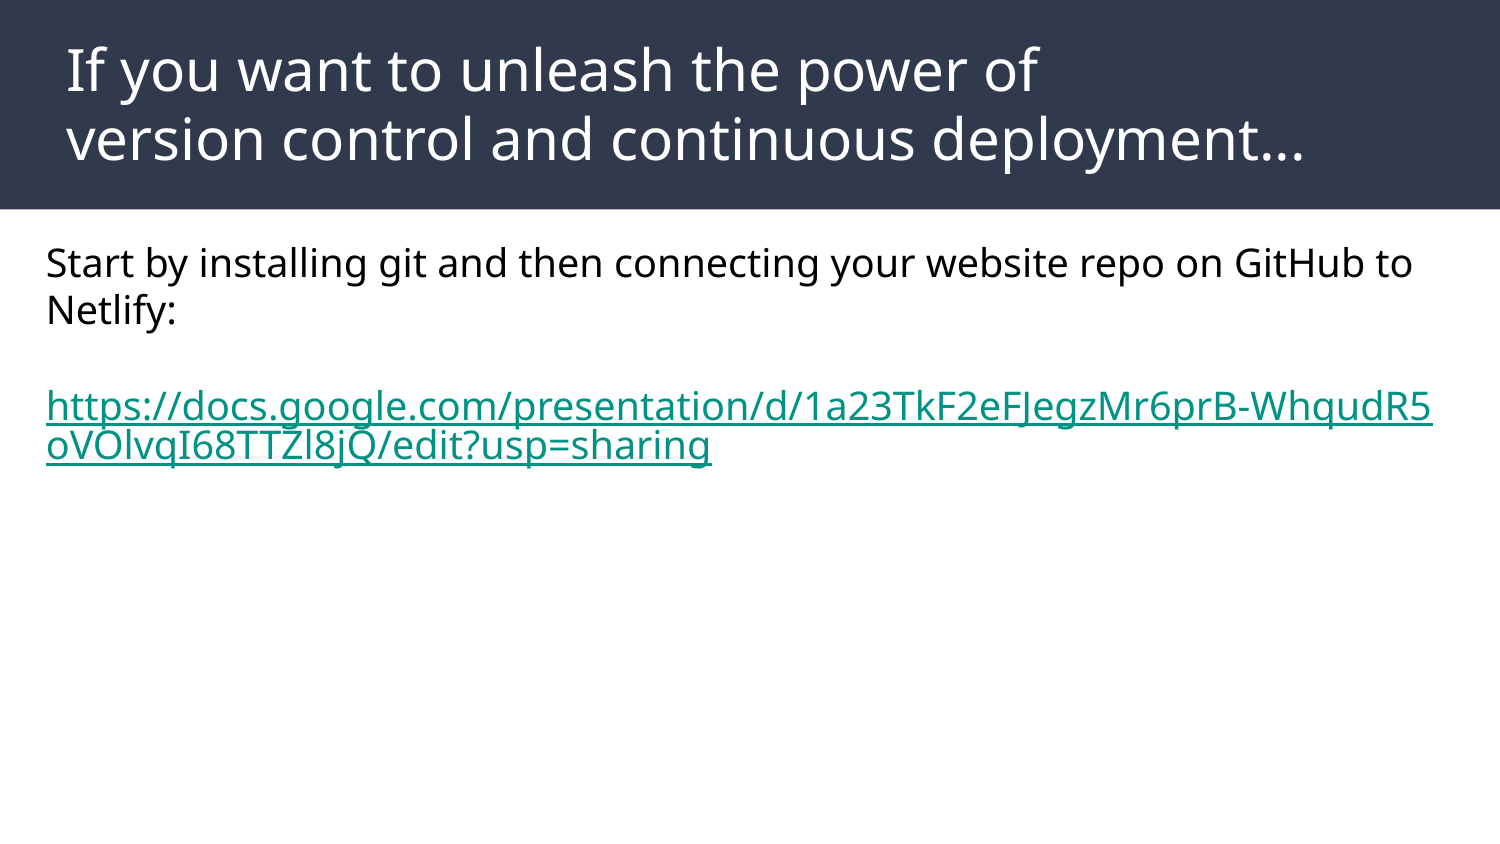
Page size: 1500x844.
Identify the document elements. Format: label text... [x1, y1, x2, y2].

text_box Start by installing git and then connecting your website repo on GitHub to Netlify: https://docs.google.com/presentation/d/1a23TkF2eFJegzMr6prB-WhqudR5oVOlvqI68TTZl8jQ/edit?usp=sharing [30, 222, 1470, 809]
title If you want to unleash the power of version control and continuous deployment... [51, 17, 1449, 120]
